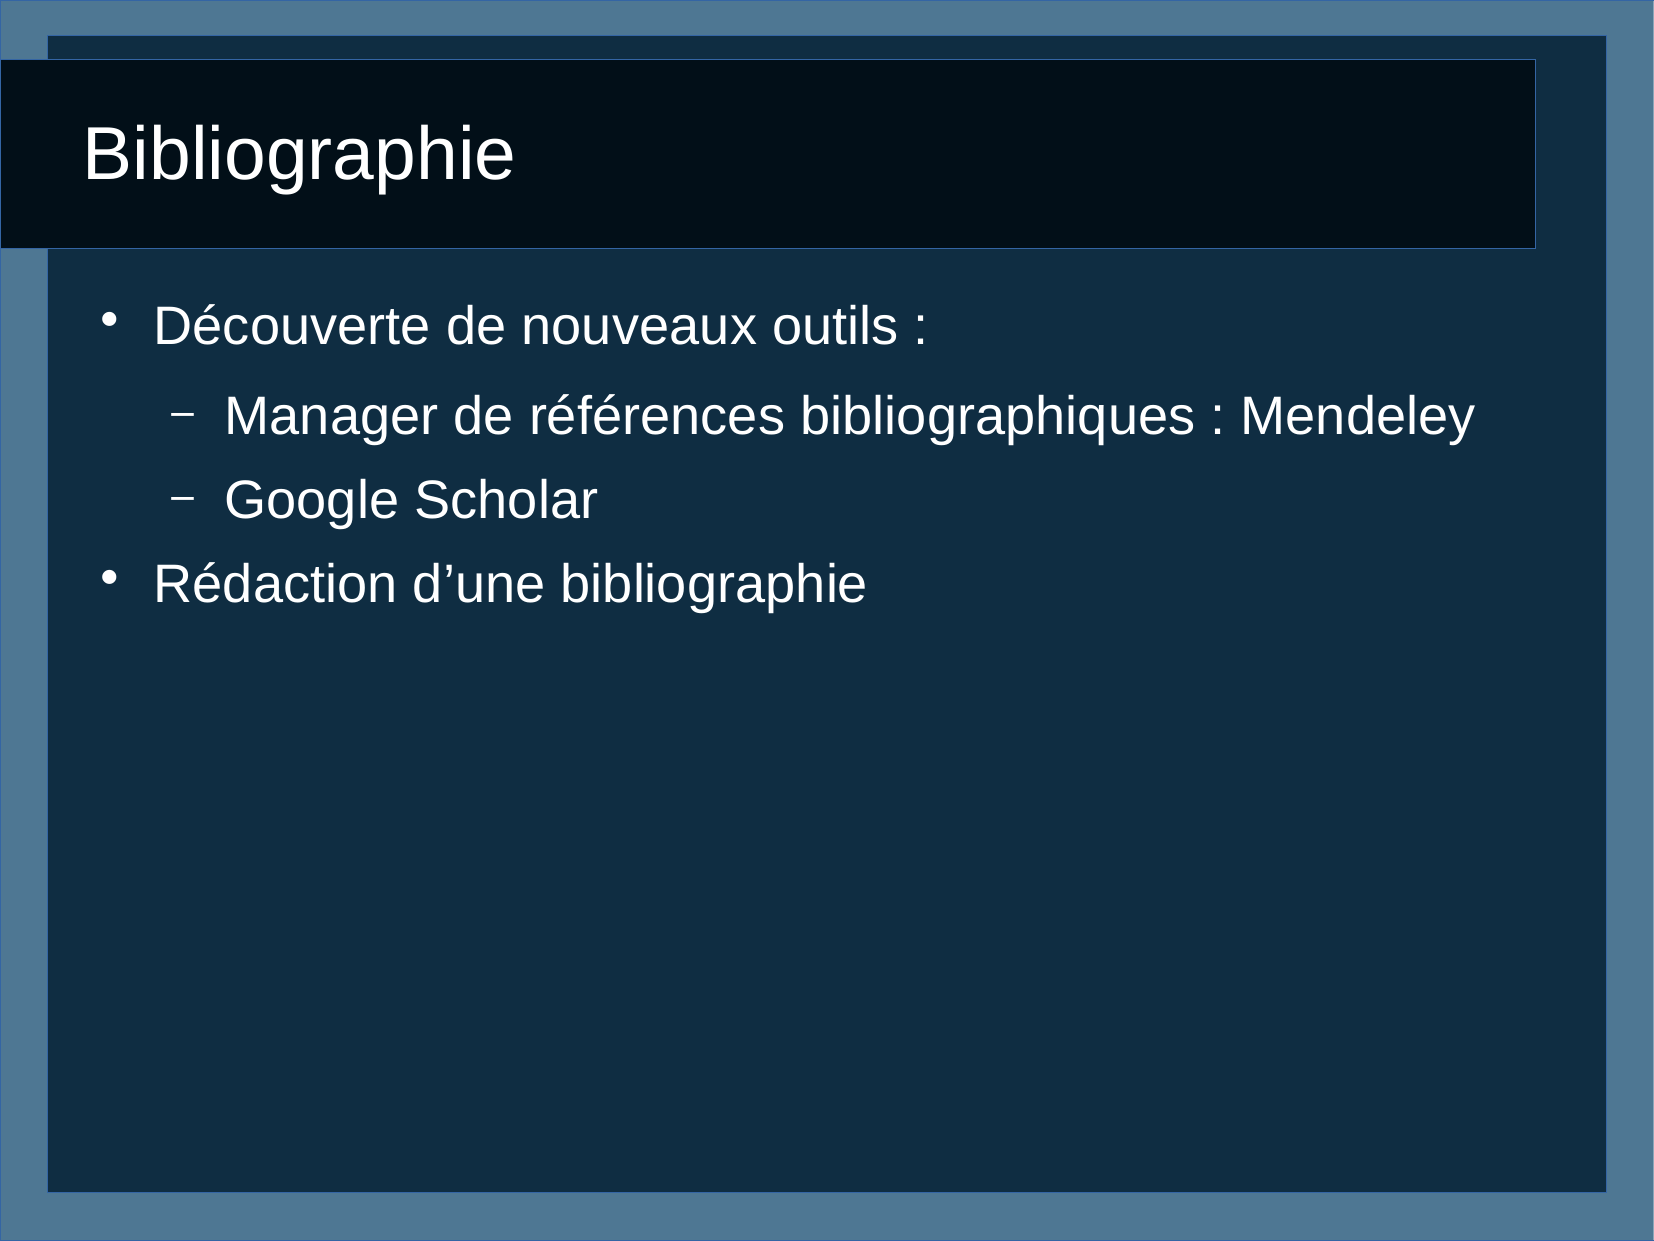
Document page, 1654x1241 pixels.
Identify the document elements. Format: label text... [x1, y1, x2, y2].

list Découverte de nouveaux outils : Manager de références bibliographiques : Mendeley Google Scholar Rédaction d’une bibliographie [82, 295, 1571, 1015]
title Bibliographie [82, 94, 1264, 213]
